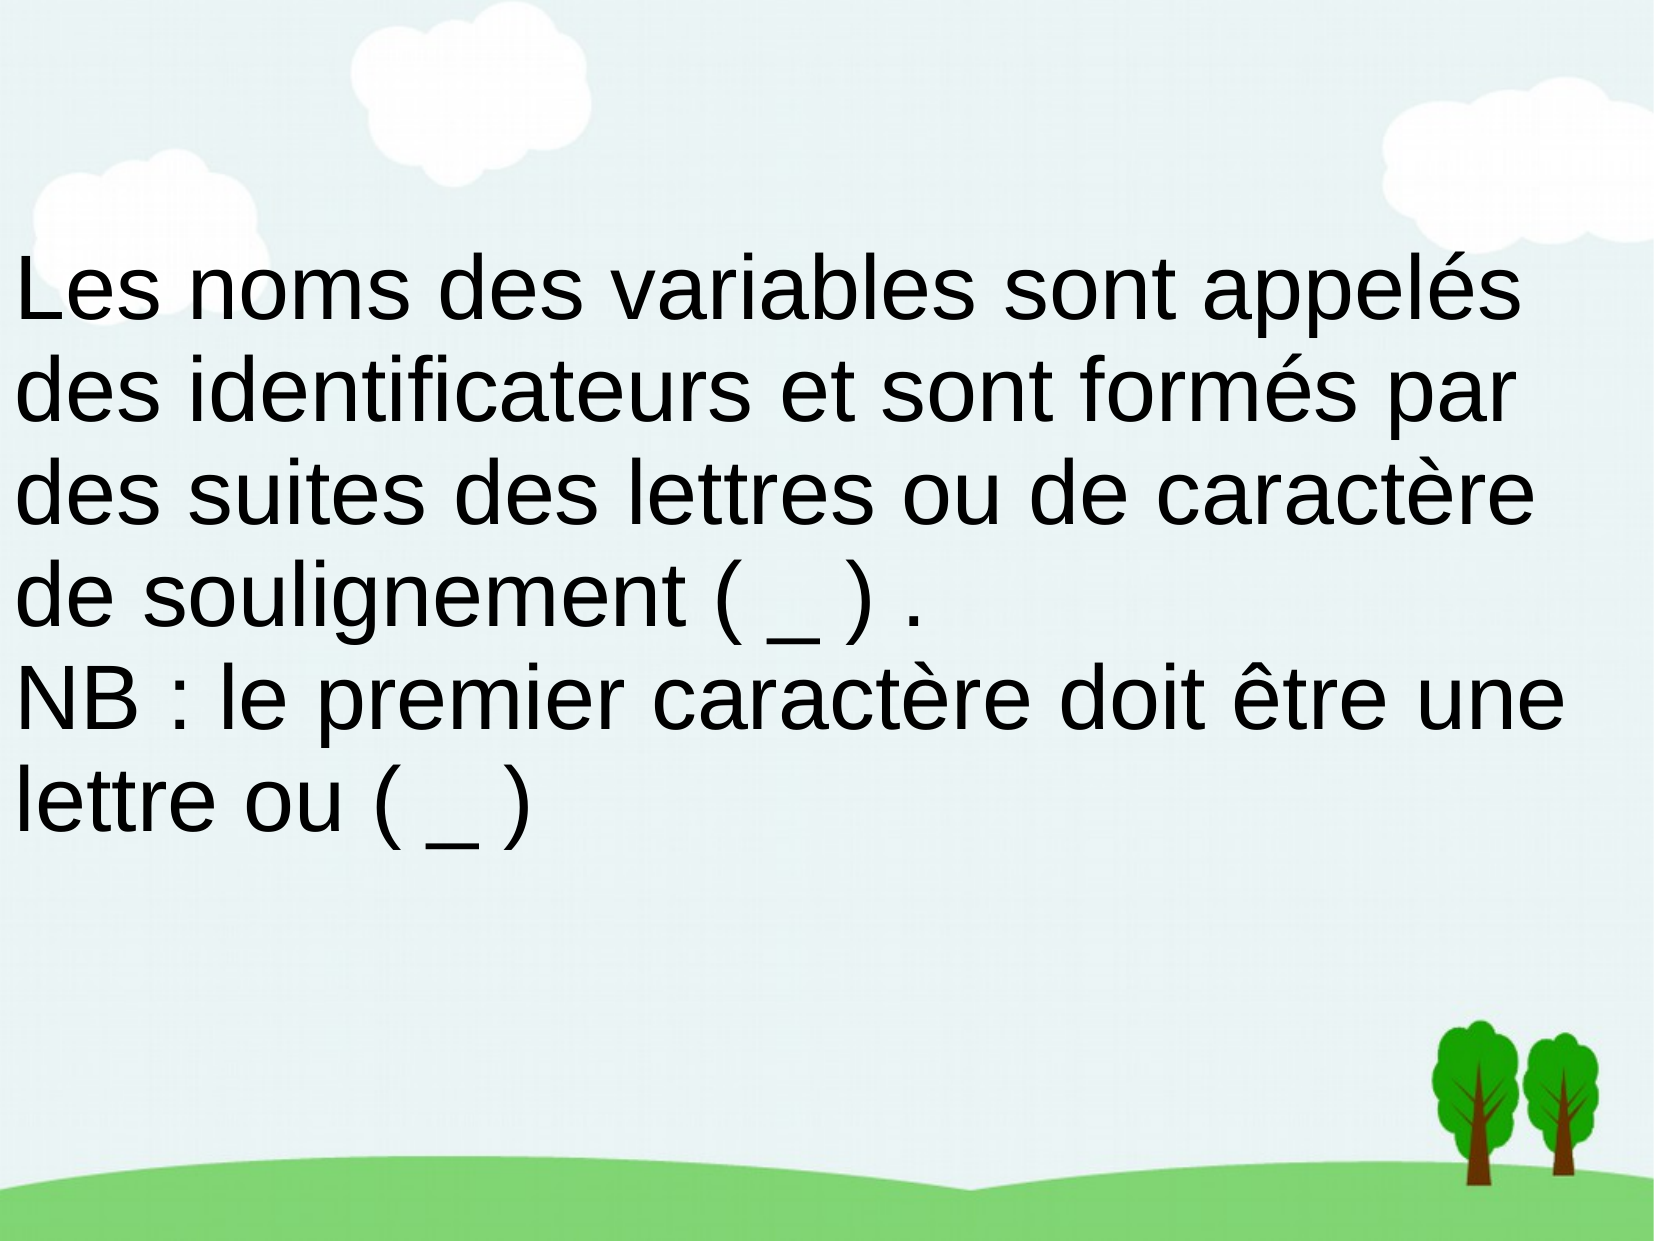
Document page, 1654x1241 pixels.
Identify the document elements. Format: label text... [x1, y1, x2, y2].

text_box Les noms des variables sont appelés des identificateurs et sont formés par des suites des lettres ou de caractère de soulignement ( _ ) . NB : le premier caractère doit être une lettre ou ( _ ) [0, 228, 1591, 957]
picture [0, 0, 1654, 1241]
